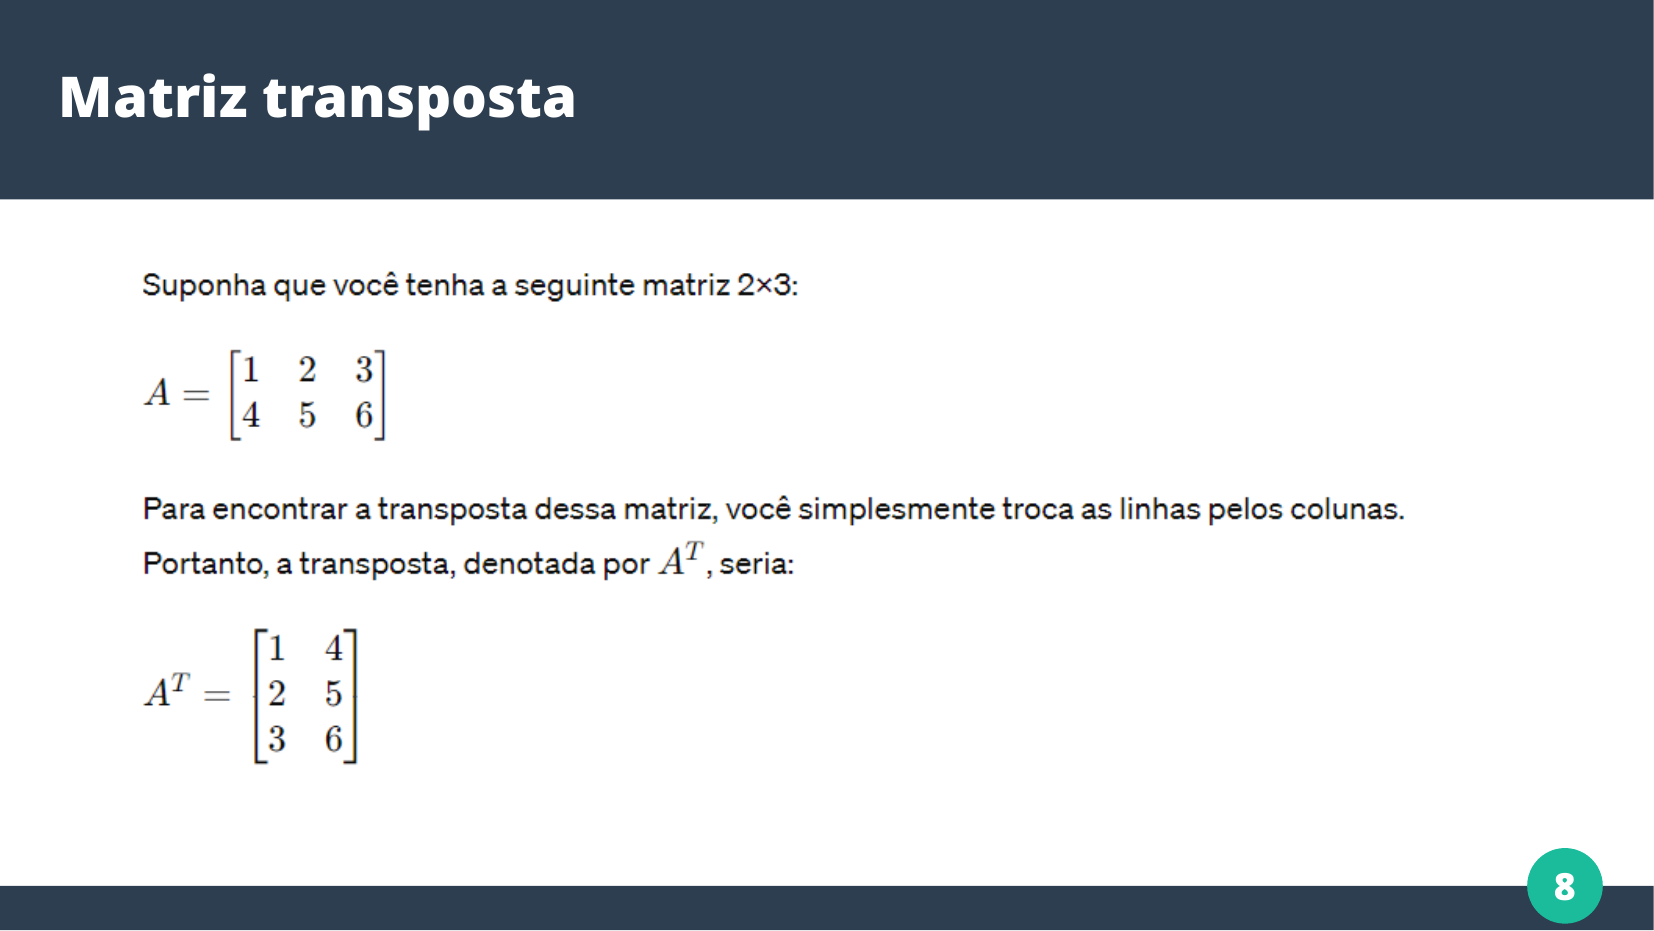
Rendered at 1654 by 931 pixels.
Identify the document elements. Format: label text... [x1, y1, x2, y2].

title Matriz transposta [59, 37, 1595, 155]
picture [92, 236, 1418, 798]
